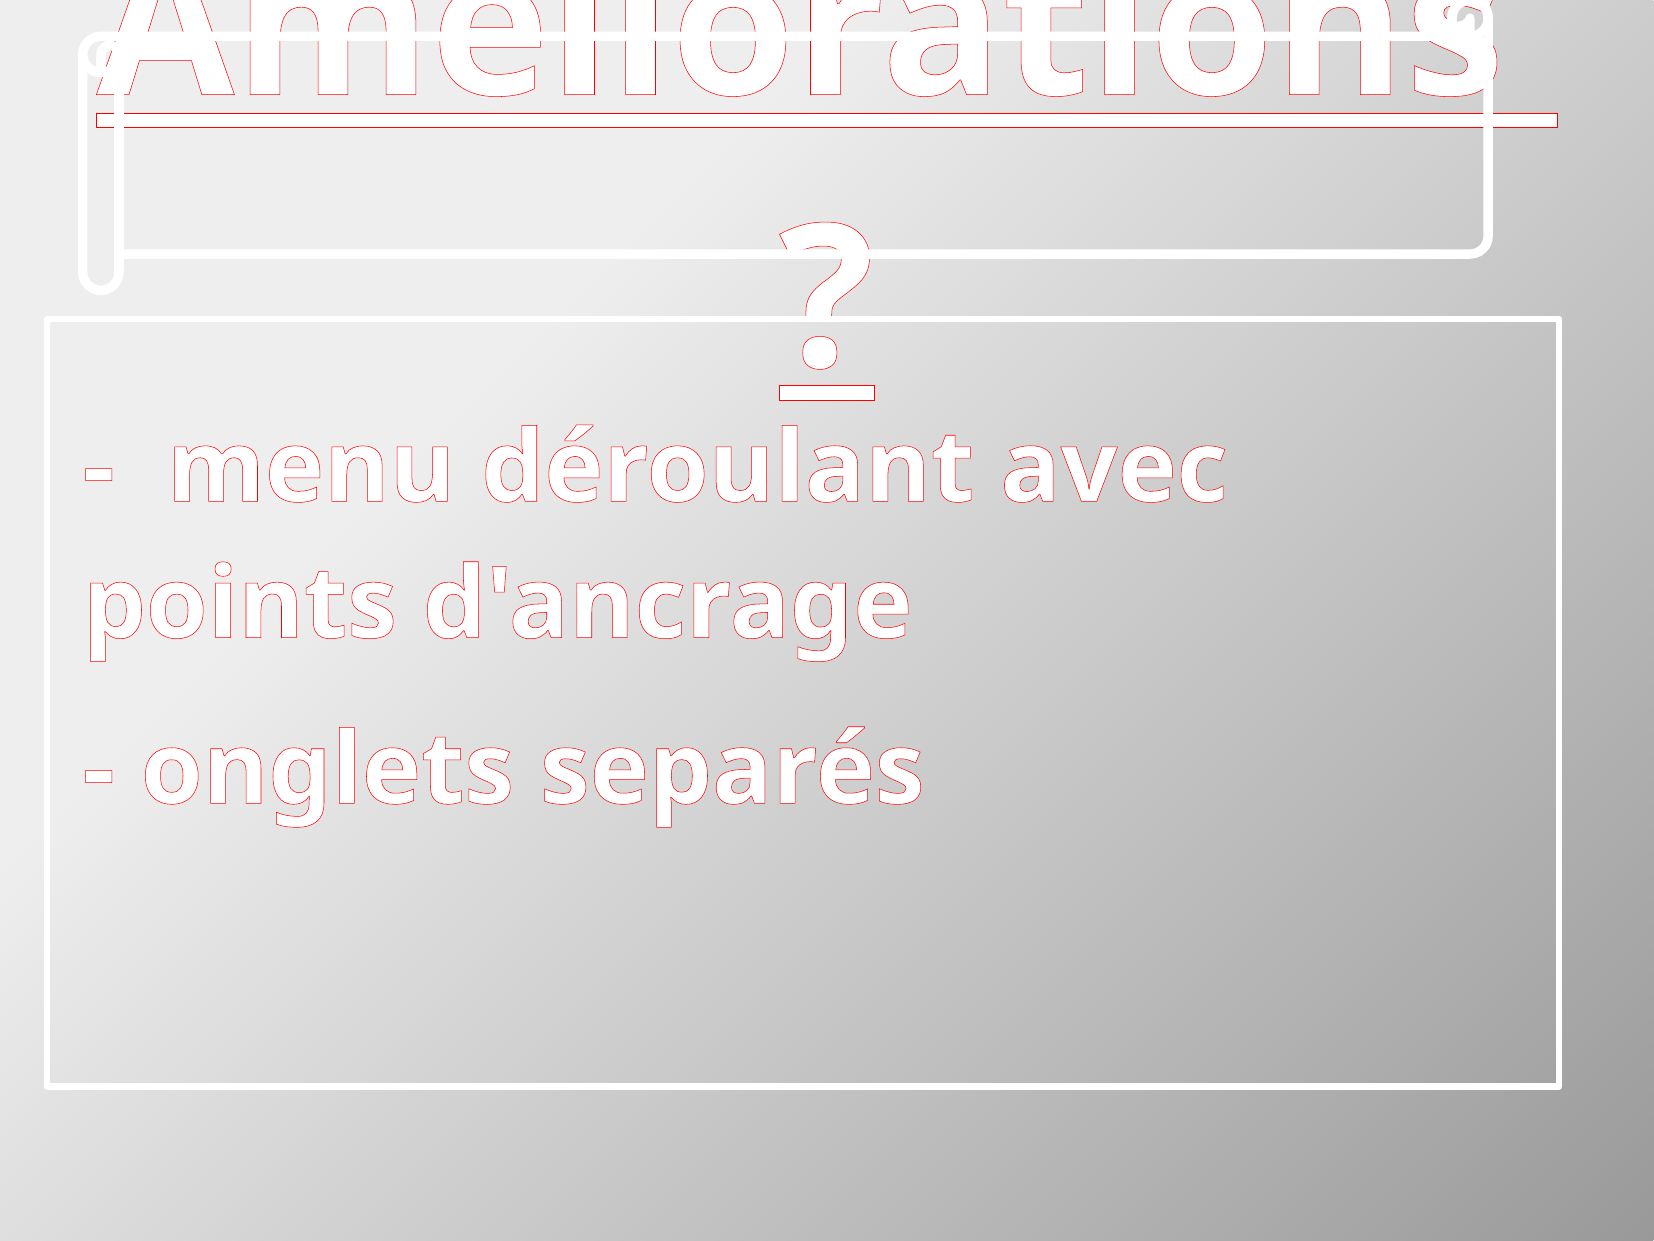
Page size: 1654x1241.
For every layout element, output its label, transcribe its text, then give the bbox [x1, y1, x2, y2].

title Ameliorations ? [121, 45, 1483, 249]
list - menu déroulant avec points d'ancrage - onglets separés [82, 290, 1571, 1109]
title Ameliorations ? [88, 74, 114, 261]
title Ameliorations ? [124, 45, 1571, 261]
list - menu déroulant avec points d'ancrage - onglets separés [82, 322, 1556, 1083]
